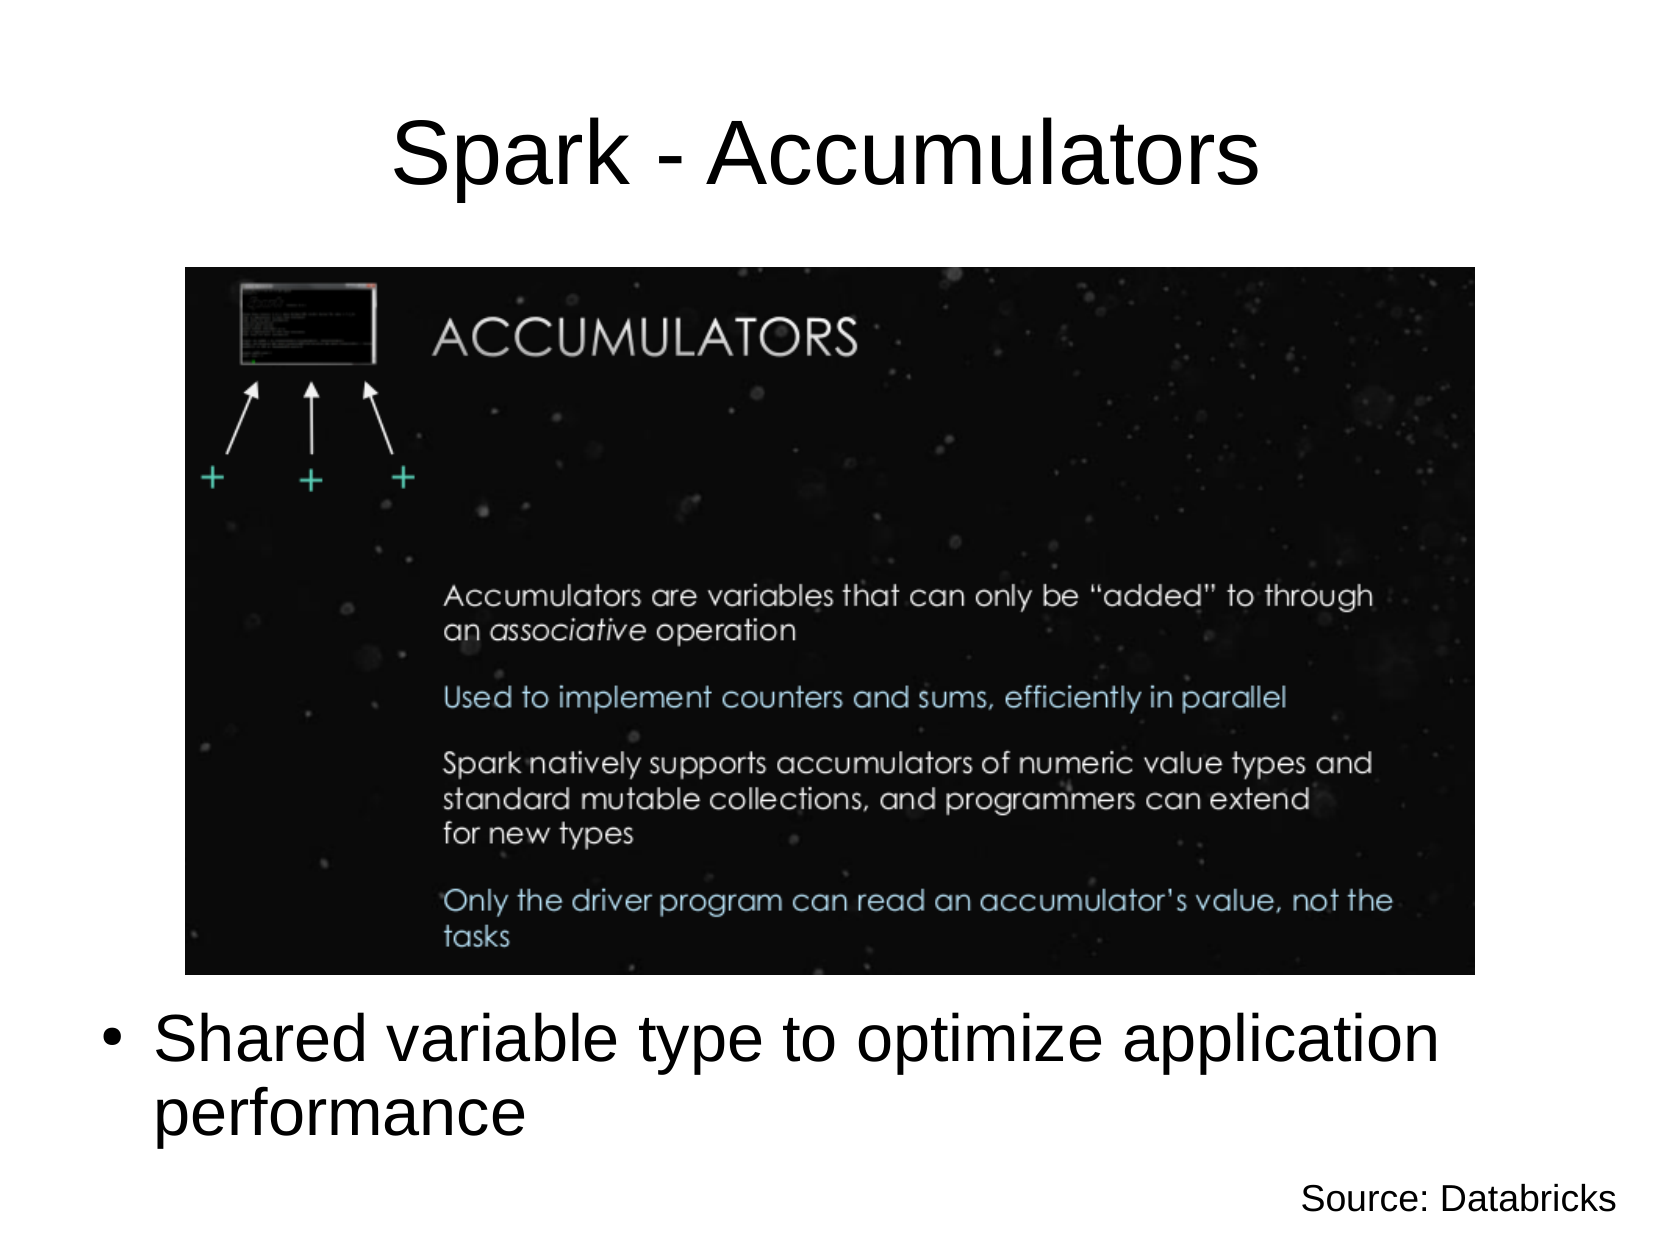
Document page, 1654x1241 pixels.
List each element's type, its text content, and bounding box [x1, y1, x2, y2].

list Shared variable type to optimize application performance [82, 1000, 1571, 1186]
picture [185, 267, 1475, 976]
text_box Source: Databricks [1215, 1170, 1653, 1231]
title Spark - Accumulators [82, 49, 1571, 257]
